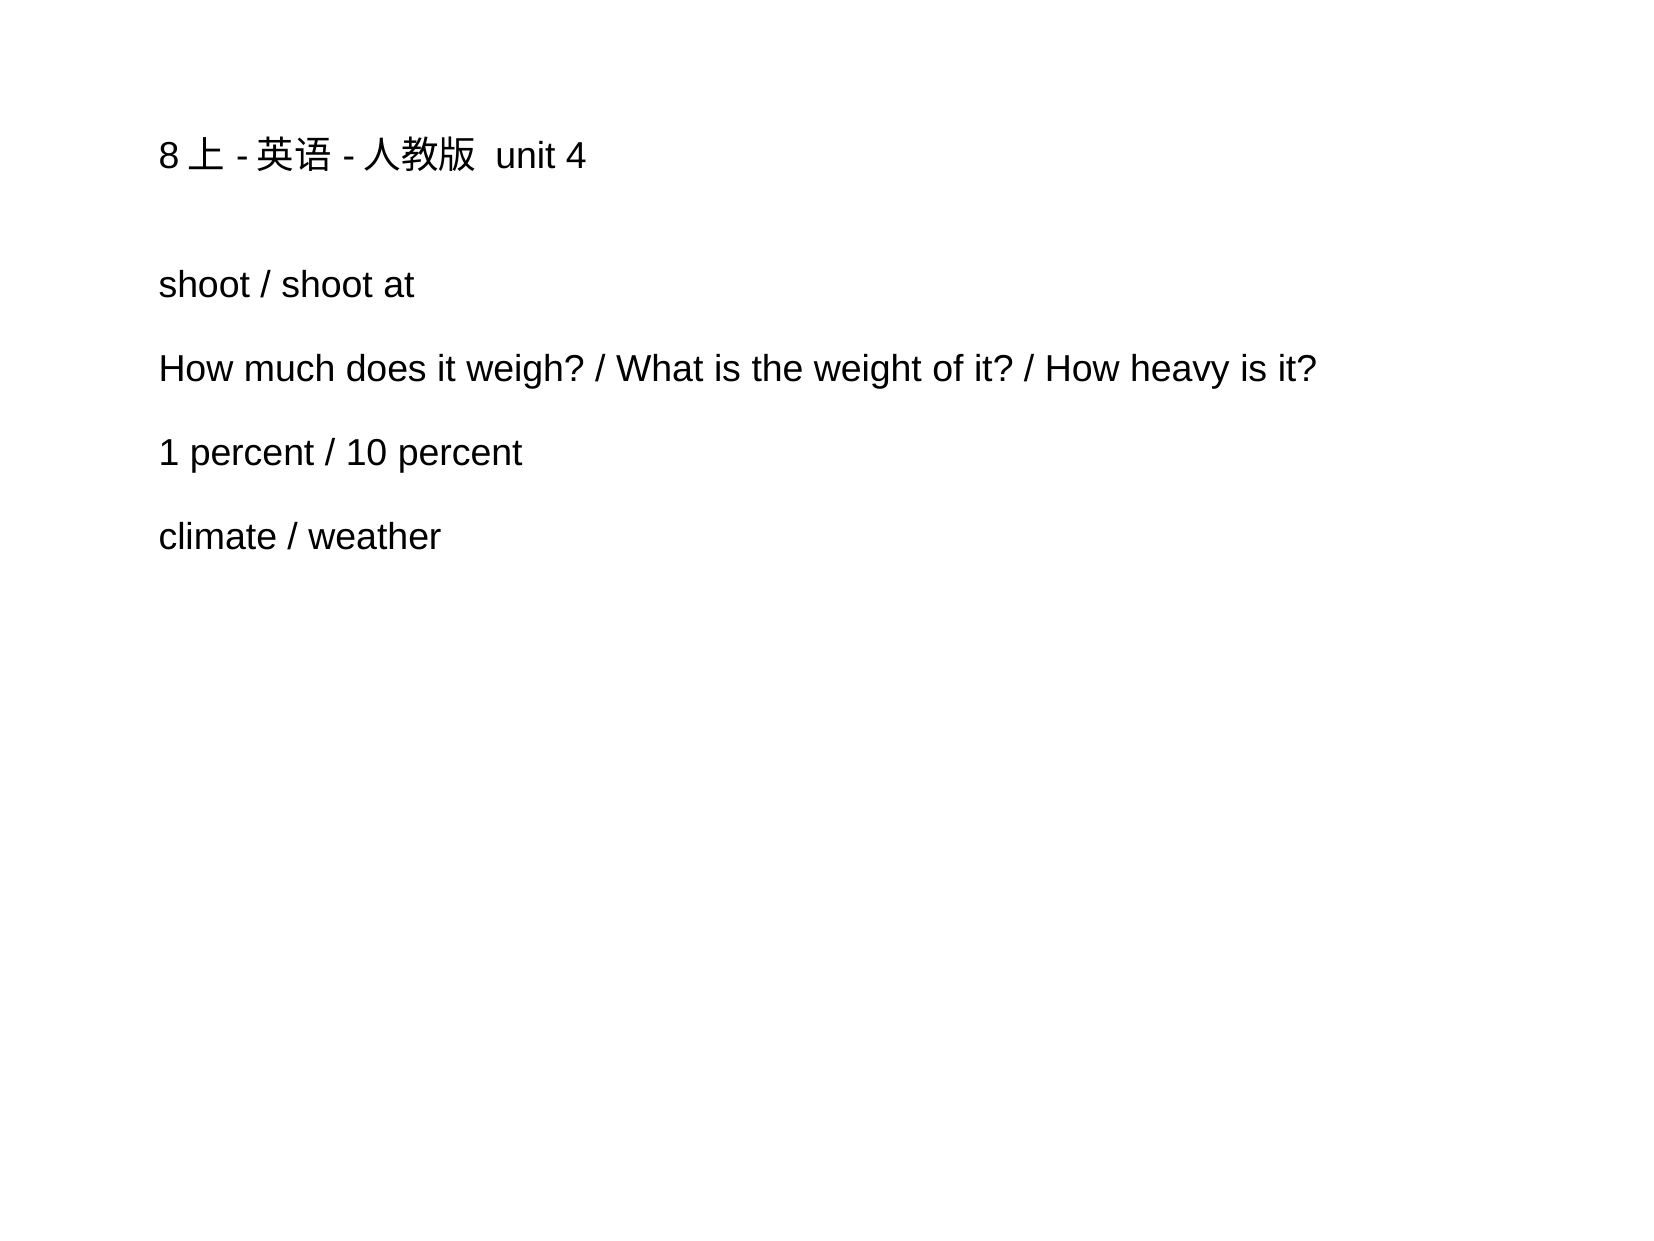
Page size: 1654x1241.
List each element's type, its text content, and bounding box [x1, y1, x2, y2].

text_box 8上-英语-人教版 unit 4 shoot / shoot at How much does it weigh? / What is the weight of it? / How heavy is it? 1 percent / 10 percent climate / weather [143, 118, 1536, 680]
